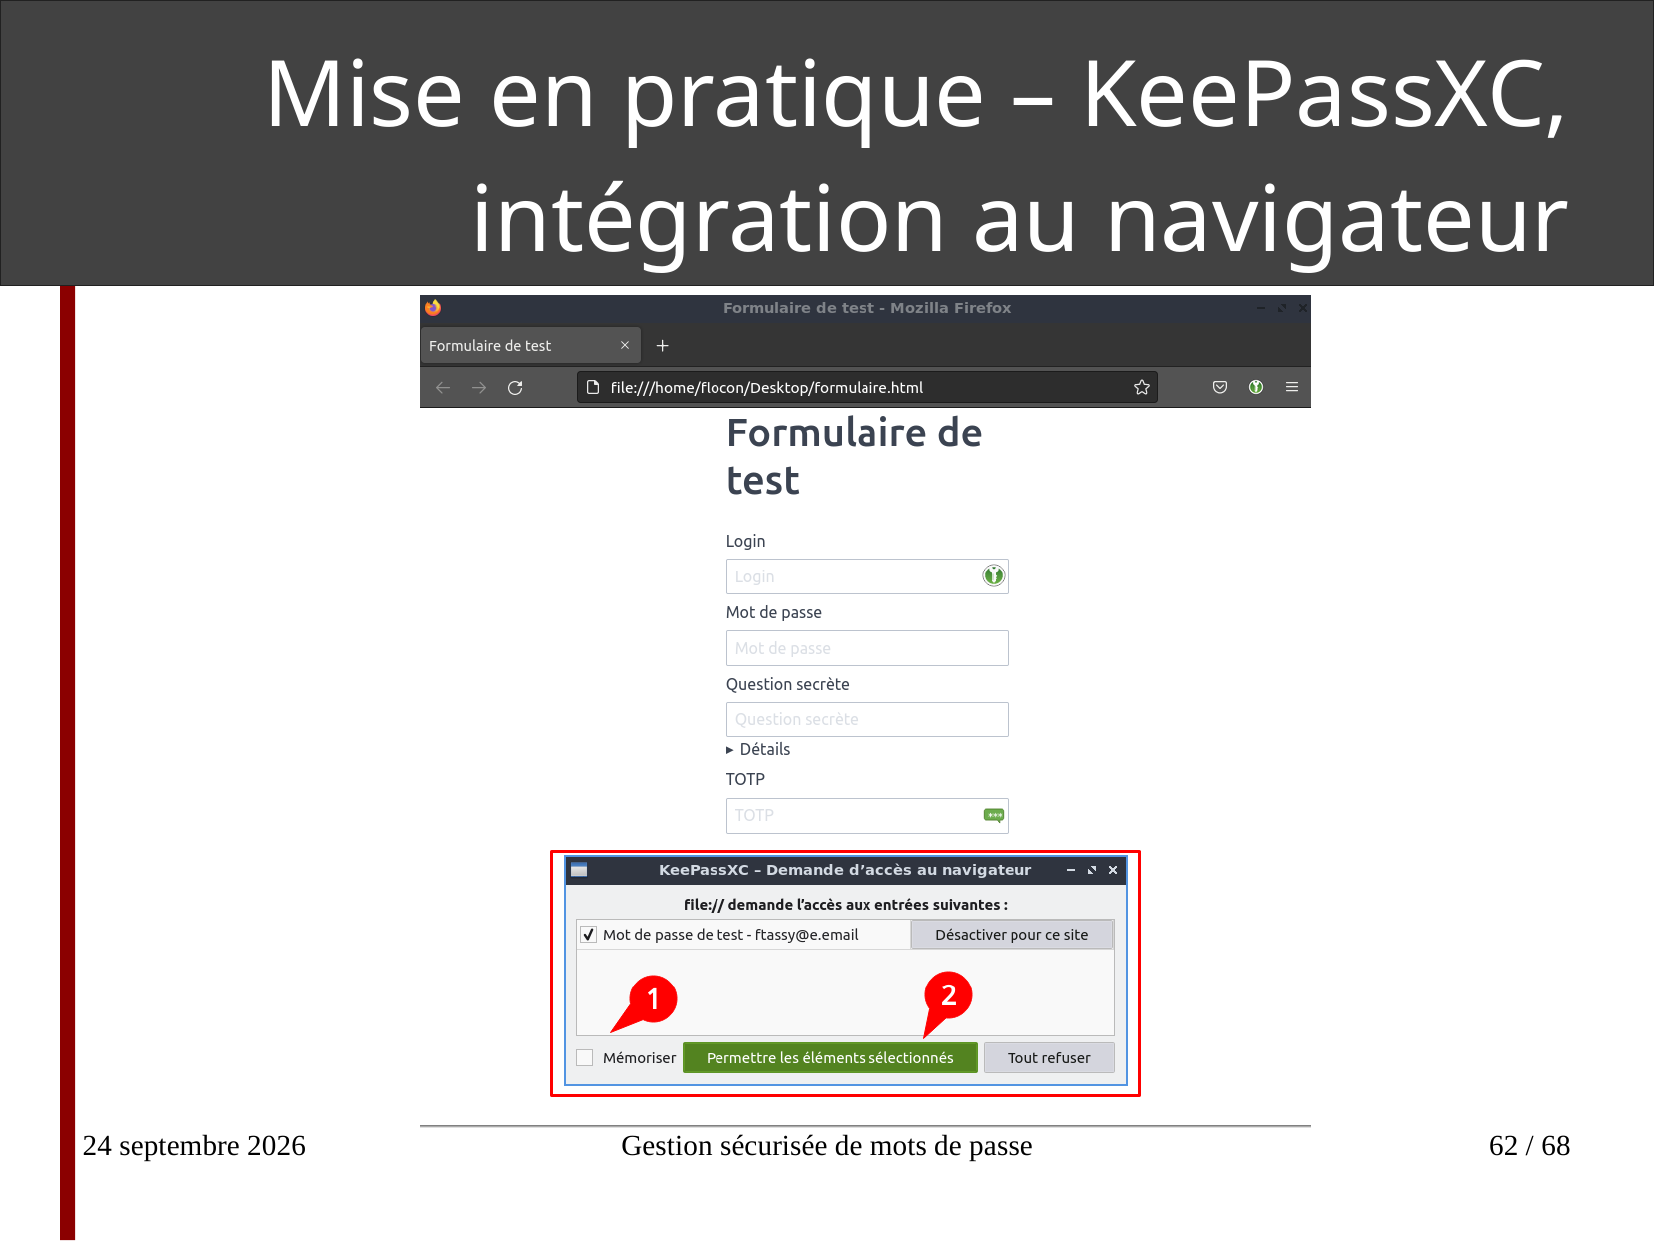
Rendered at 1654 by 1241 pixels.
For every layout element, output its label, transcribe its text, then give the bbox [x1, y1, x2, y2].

picture [420, 295, 1311, 1126]
title Mise en pratique – KeePassXC, intégration au navigateur [82, 27, 1571, 279]
